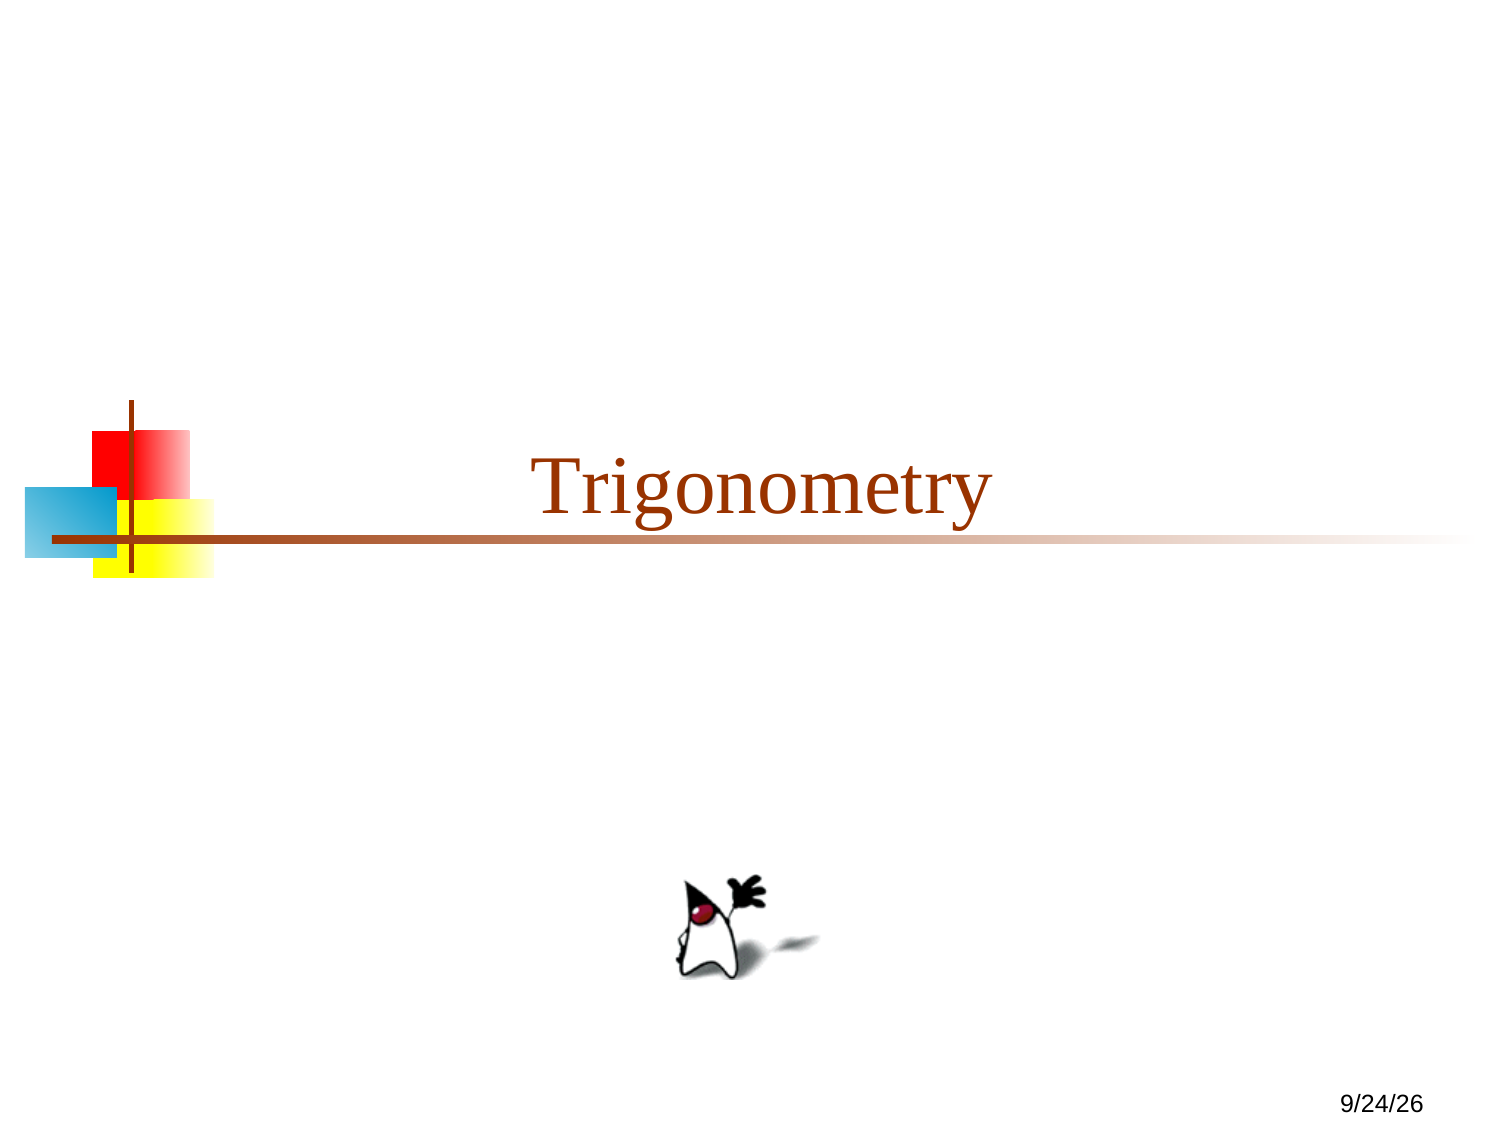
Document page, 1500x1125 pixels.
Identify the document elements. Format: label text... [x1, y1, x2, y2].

title Trigonometry [137, 362, 1388, 538]
text_box [1325, 1074, 1500, 1125]
